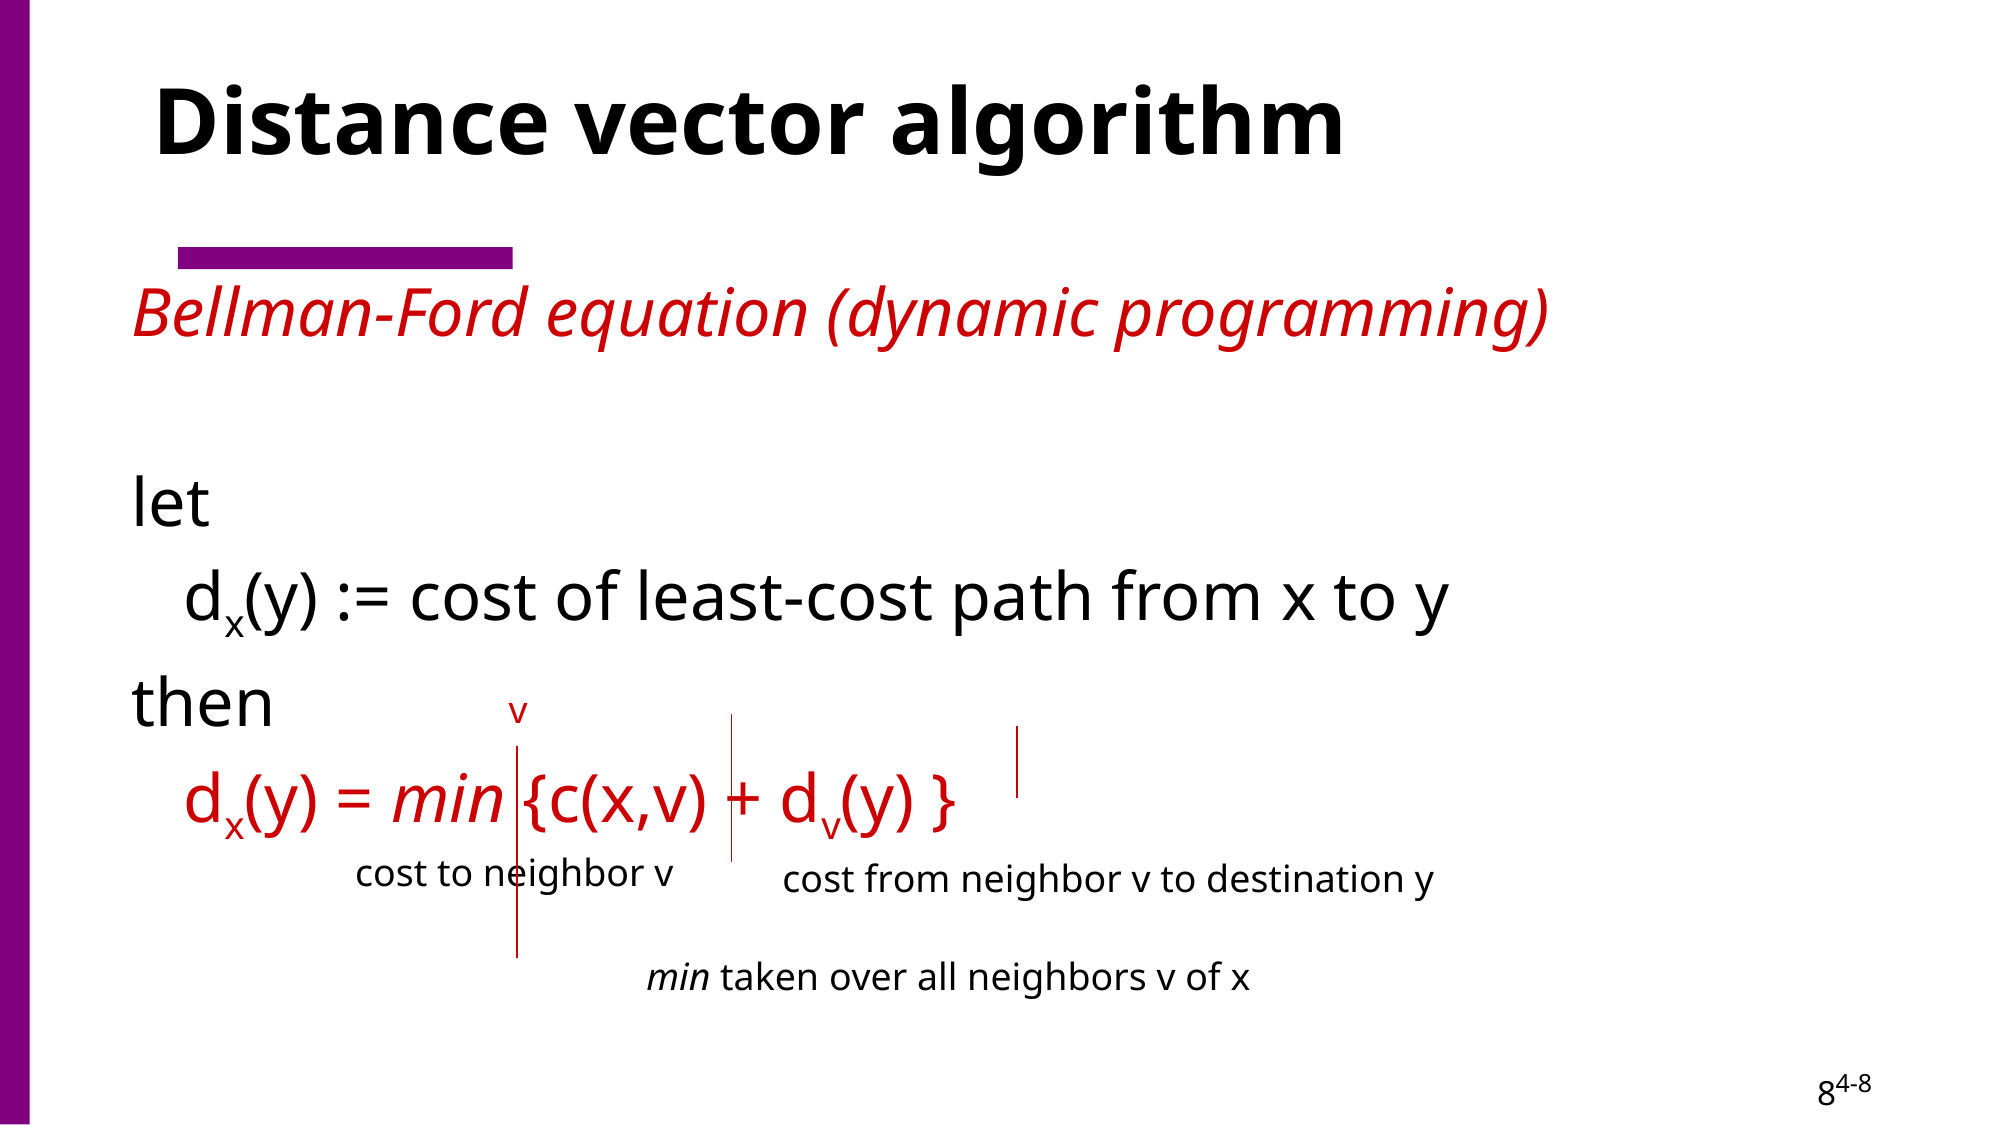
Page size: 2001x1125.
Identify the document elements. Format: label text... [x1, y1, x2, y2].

text_box cost to neighbor v [340, 840, 516, 902]
title Distance vector algorithm [102, 48, 1803, 187]
text_box 4-<number> [1820, 1060, 1969, 1106]
text_box v [493, 678, 543, 740]
text_box cost to neighbor v [518, 840, 689, 902]
text_box cost from neighbor v to destination y [767, 846, 1450, 908]
text_box min taken over all neighbors v of x [631, 945, 1267, 1006]
list Bellman-Ford equation (dynamic programming) let dx(y) := cost of least-cost path from x to y then dx(y) = min {c(x,v) + dv(y) } [116, 262, 1857, 1026]
